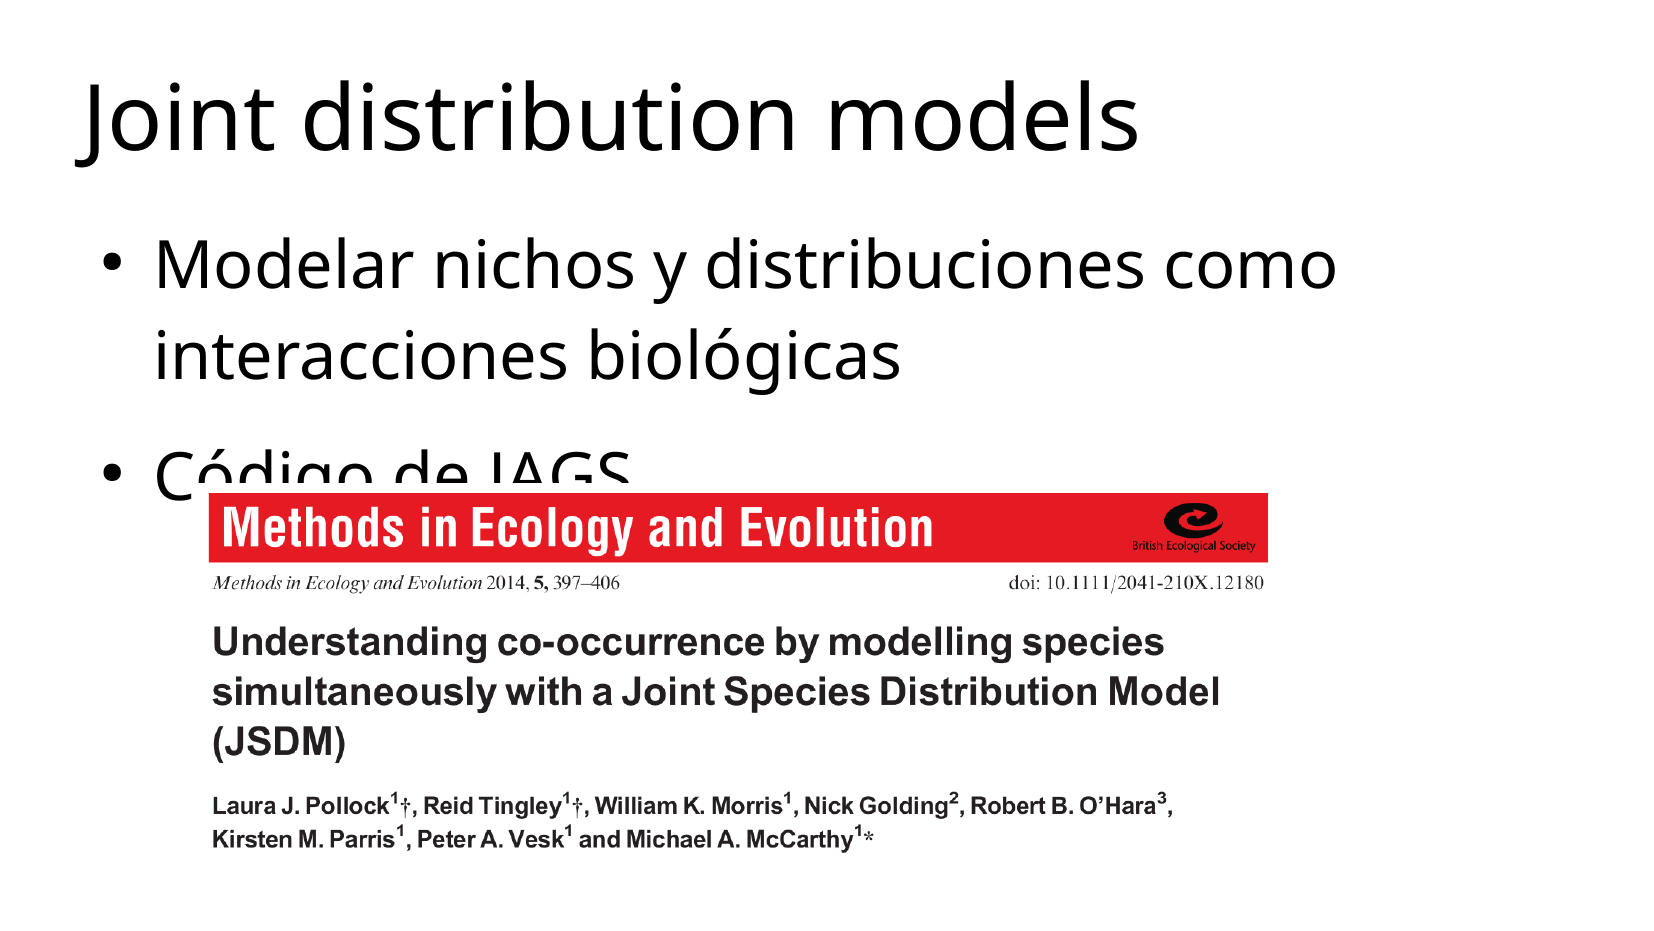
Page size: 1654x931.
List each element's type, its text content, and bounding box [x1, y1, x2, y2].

picture [194, 483, 1282, 856]
title Joint distribution models [82, 37, 1571, 193]
list Modelar nichos y distribuciones como interacciones biológicas Código de JAGS [82, 217, 1571, 758]
